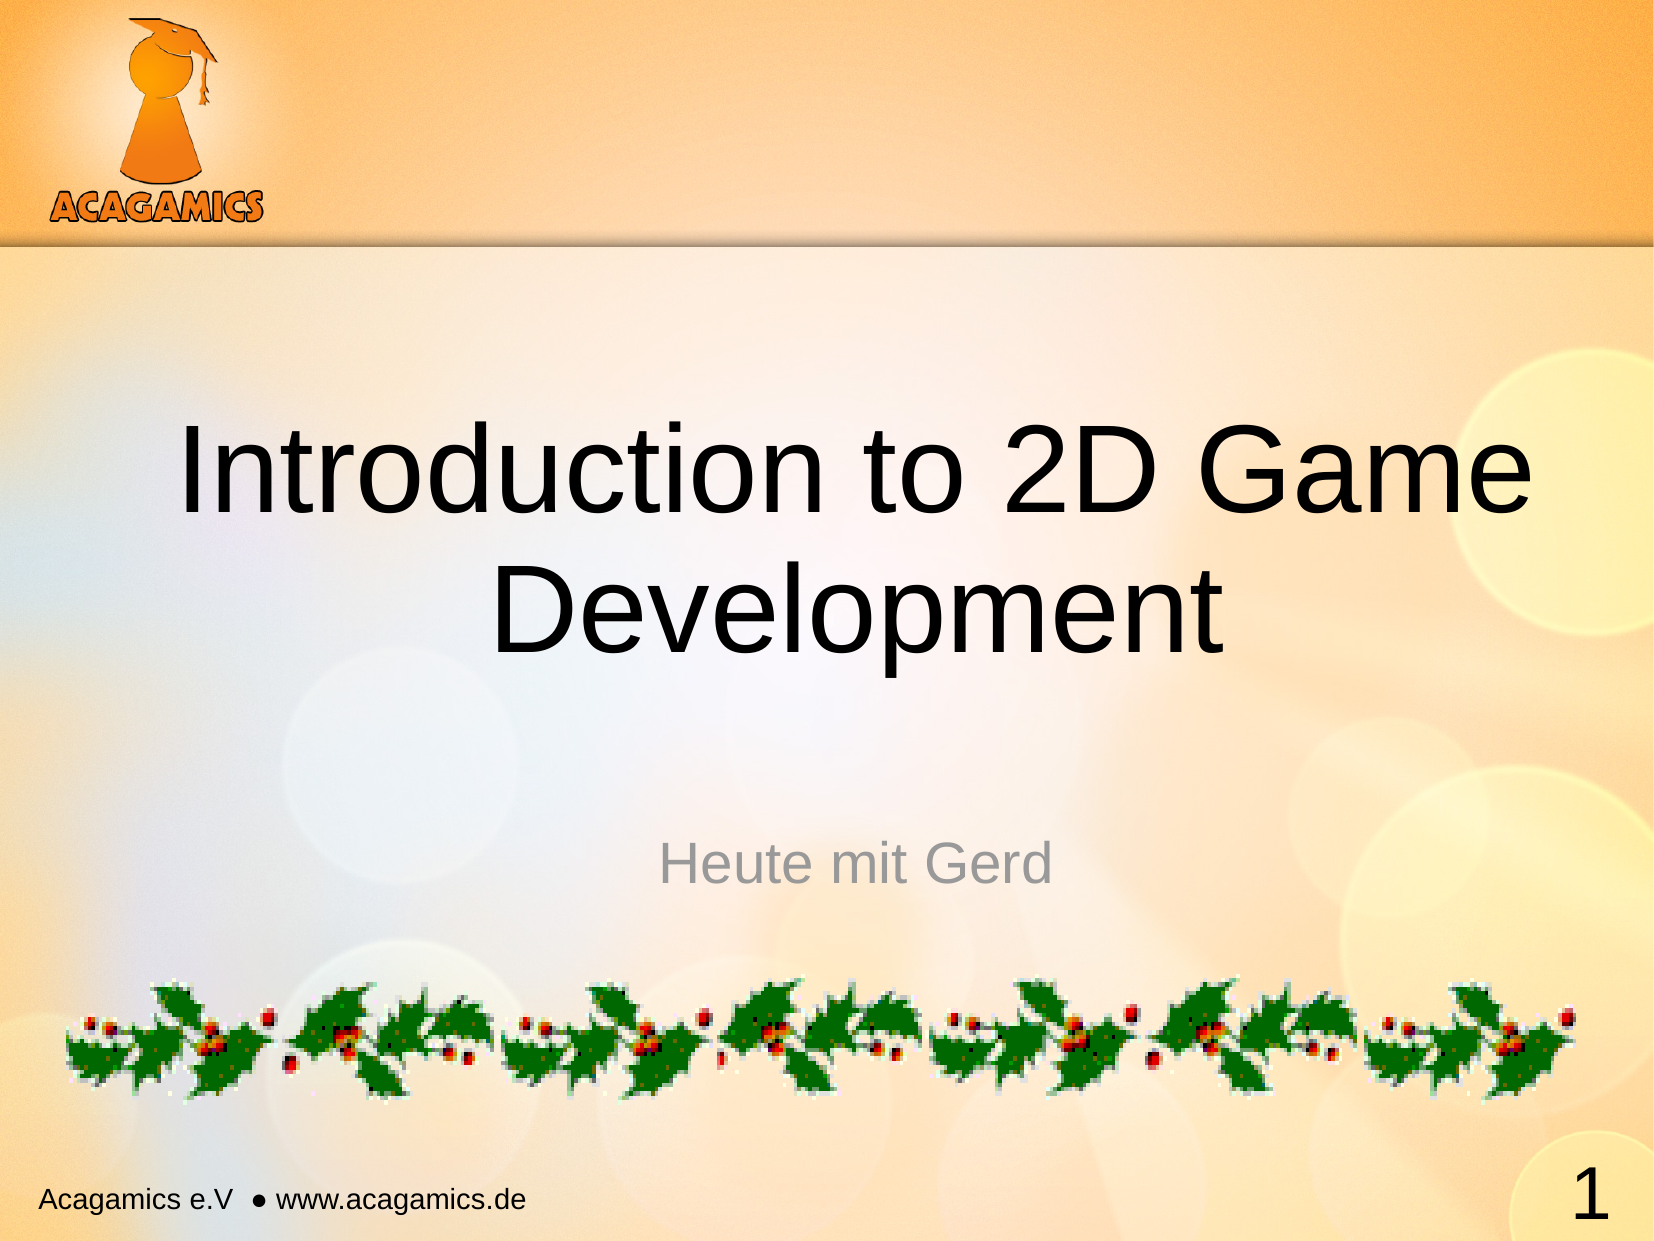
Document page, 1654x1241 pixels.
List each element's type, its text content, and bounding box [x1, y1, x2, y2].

list Introduction to 2D Game Development Heute mit Gerd [76, 399, 1565, 974]
picture [0, 0, 1654, 1241]
